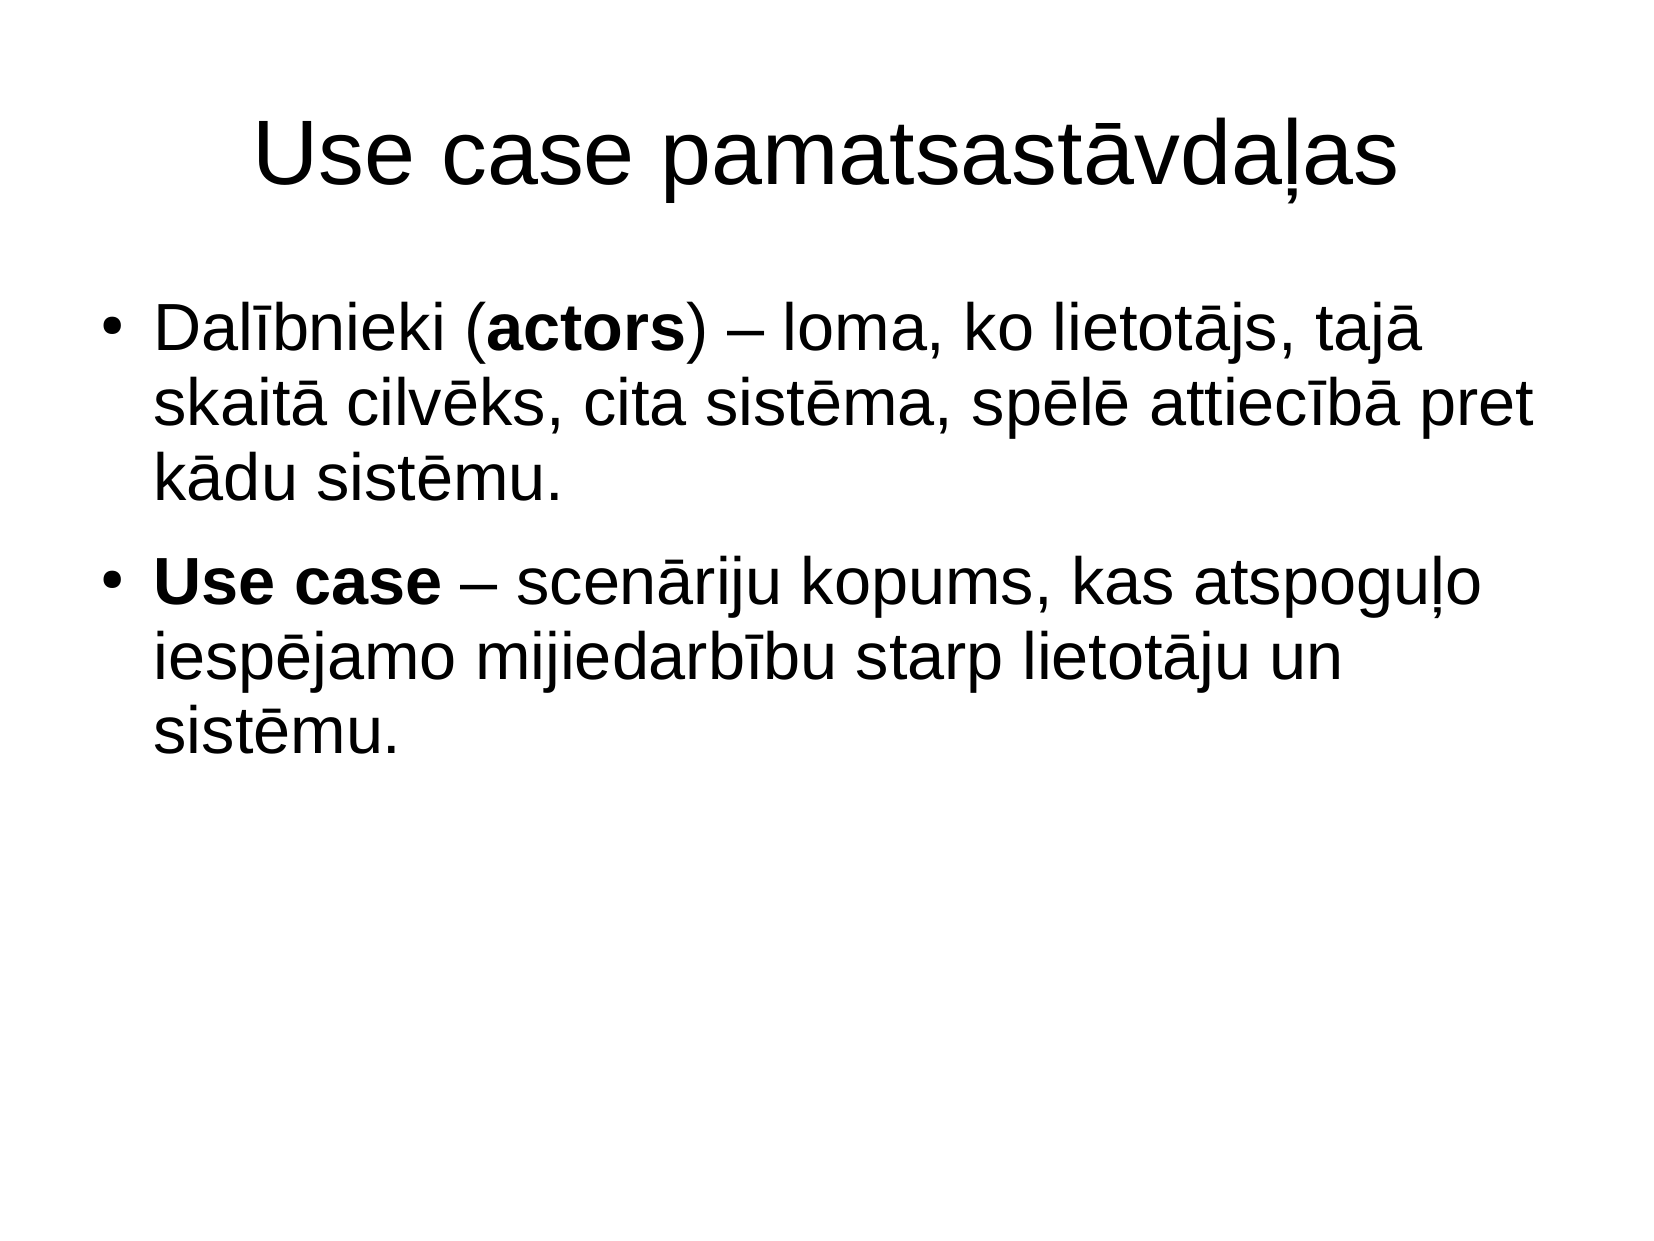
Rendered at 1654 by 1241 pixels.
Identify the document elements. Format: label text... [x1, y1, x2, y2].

list Dalībnieki (actors) – loma, ko lietotājs, tajā skaitā cilvēks, cita sistēma, spēlē attiecībā pret kādu sistēmu. Use case – scenāriju kopums, kas atspoguļo iespējamo mijiedarbību starp lietotāju un sistēmu. [82, 290, 1538, 1010]
title Use case pamatsastāvdaļas [82, 49, 1571, 257]
